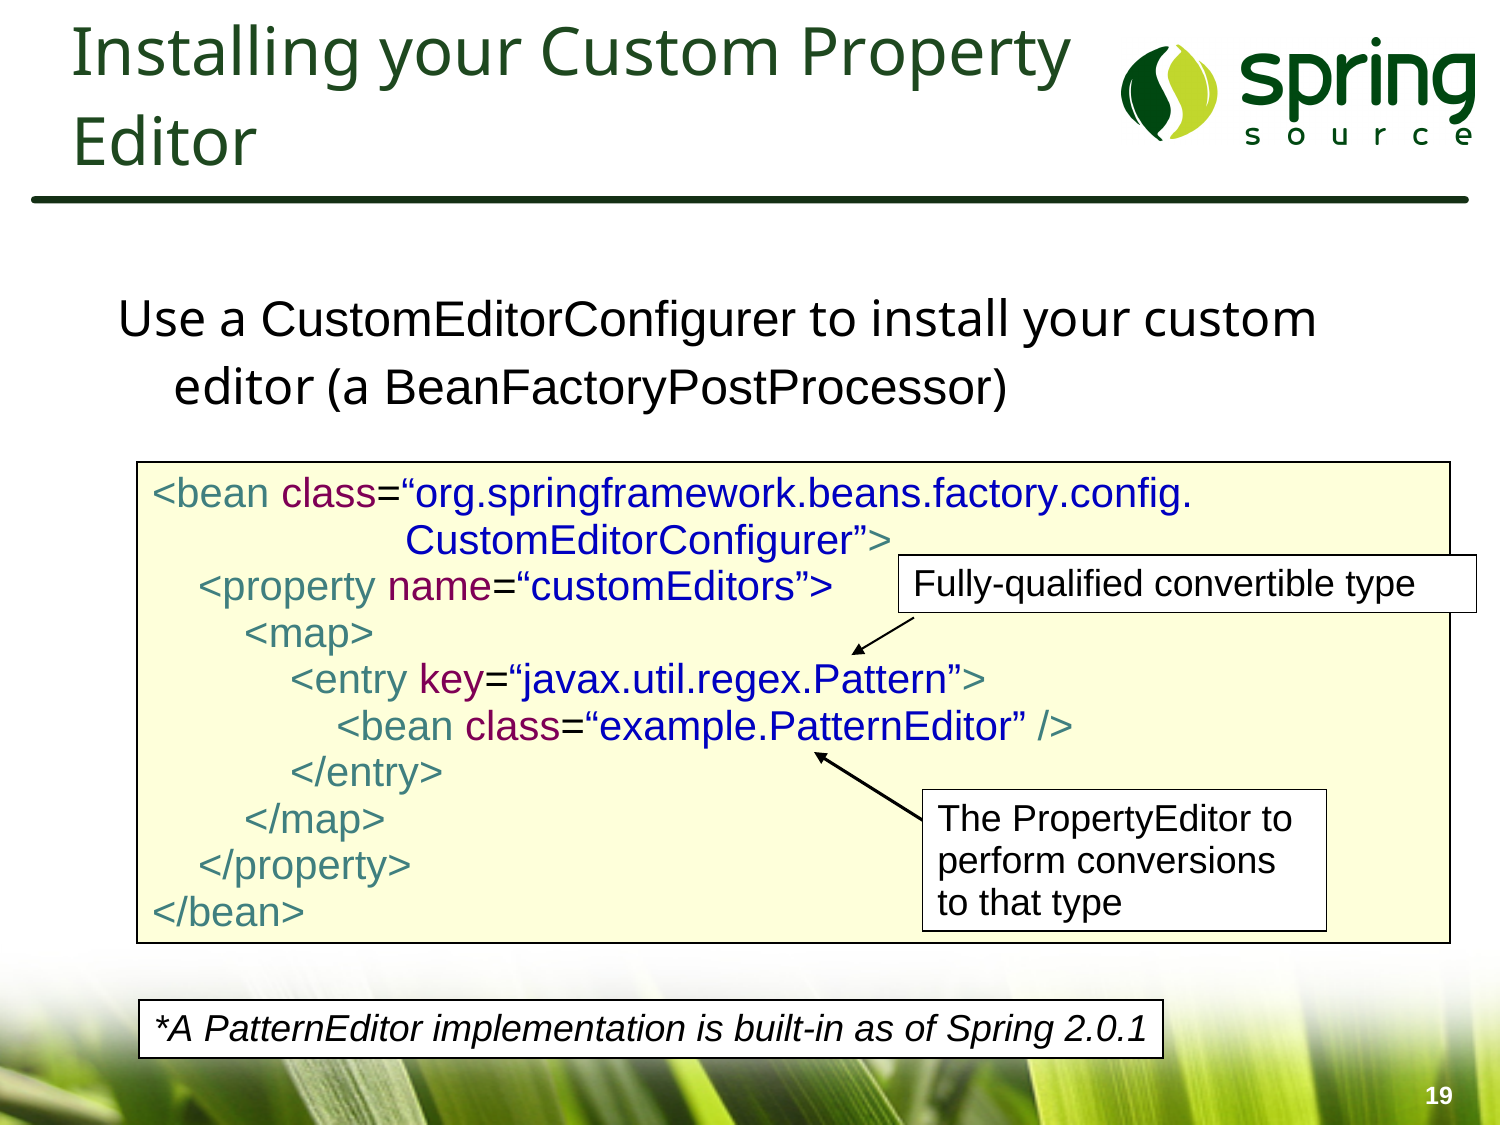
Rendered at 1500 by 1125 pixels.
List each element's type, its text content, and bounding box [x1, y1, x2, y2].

list Use a CustomEditorConfigurer to install your custom editor (a BeanFactoryPostProcessor) [103, 275, 1394, 938]
picture [0, 944, 1500, 1125]
text_box <bean class=“org.springframework.beans.factory.config. CustomEditorConfigurer”> <property name=“customEditors”> <map> <entry key=“javax.util.regex.Pattern”> <bean class=“example.PatternEditor” /> </entry> </map> </property> </bean> [137, 462, 1450, 943]
picture [1121, 37, 1475, 145]
text_box *A PatternEditor implementation is built-in as of Spring 2.0.1 [139, 1000, 1164, 1058]
text_box Fully-qualified convertible type [898, 555, 1477, 613]
title Installing your Custom Property Editor [56, 5, 1089, 184]
text_box The PropertyEditor to perform conversions to that type [922, 789, 1327, 931]
